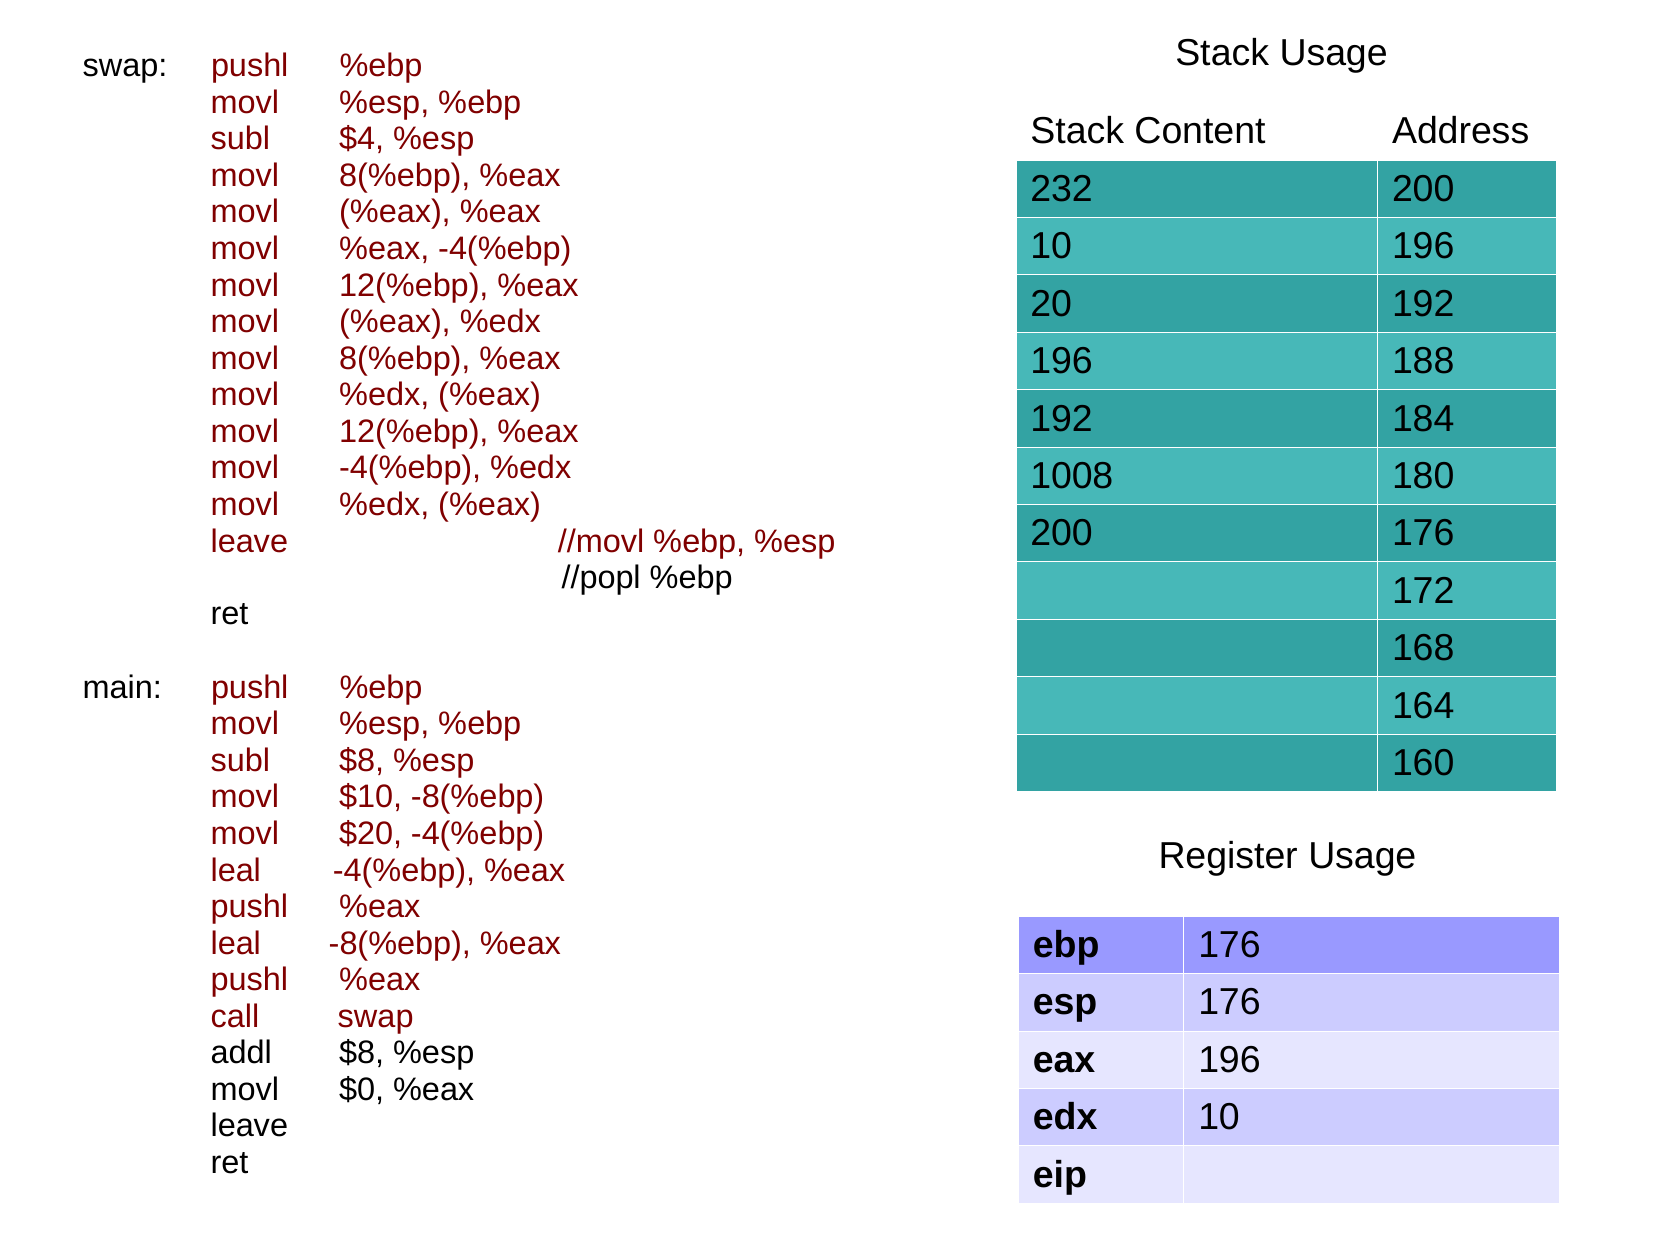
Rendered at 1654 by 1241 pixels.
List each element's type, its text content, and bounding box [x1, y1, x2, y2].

table_cell [1017, 620, 1377, 676]
table_cell [1017, 735, 1377, 791]
table_cell 10 [1184, 1089, 1559, 1145]
table_header Stack Content [1017, 103, 1377, 160]
text_box Register Usage [1015, 826, 1560, 884]
table_cell 232 [1017, 161, 1377, 217]
table_header Address [1378, 103, 1556, 160]
table_cell [1184, 1146, 1559, 1203]
table_cell 184 [1378, 390, 1556, 447]
table_cell [1017, 562, 1377, 619]
text_box Stack Usage [1009, 23, 1554, 81]
table_cell 168 [1378, 620, 1556, 676]
table_cell eip [1019, 1146, 1183, 1203]
table_cell 164 [1378, 677, 1556, 734]
table_cell 192 [1378, 275, 1556, 332]
table_cell 176 [1184, 974, 1559, 1031]
table_cell [1017, 677, 1377, 734]
table_cell esp [1019, 974, 1183, 1031]
table_cell 196 [1017, 333, 1377, 389]
table_cell 180 [1378, 448, 1556, 504]
table_cell 192 [1017, 390, 1377, 447]
list swap: pushl %ebp movl %esp, %ebp subl $4, %esp movl 8(%ebp), %eax movl (%eax), %eax movl %eax, -4(%ebp) movl 12(%ebp), %eax movl (%eax), %edx movl 8(%ebp), %eax movl %edx, (%eax) movl 12(%ebp), %eax movl -4(%ebp), %edx movl %edx, (%eax) leave //movl %ebp, %esp //popl %ebp ret main: pushl %ebp movl %esp, %ebp subl $8, %esp movl $10, -8(%ebp) movl $20, -4(%ebp) leal -4(%ebp), %eax pushl %eax leal -8(%ebp), %eax pushl %eax call swap addl $8, %esp movl $0, %eax leave ret [82, 47, 969, 1182]
table_cell 196 [1184, 1032, 1559, 1088]
table_header 176 [1184, 917, 1559, 973]
table_cell 1008 [1017, 448, 1377, 504]
table_cell 20 [1017, 275, 1377, 332]
table_cell 172 [1378, 562, 1556, 619]
table_cell 10 [1017, 218, 1377, 274]
table_cell eax [1019, 1032, 1183, 1088]
table_cell edx [1019, 1089, 1183, 1145]
table_cell 196 [1378, 218, 1556, 274]
table_cell 200 [1017, 505, 1377, 561]
table_cell 176 [1378, 505, 1556, 561]
table_cell 188 [1378, 333, 1556, 389]
table_cell 160 [1378, 735, 1556, 791]
table_cell 200 [1378, 161, 1556, 217]
table_header ebp [1019, 917, 1183, 973]
